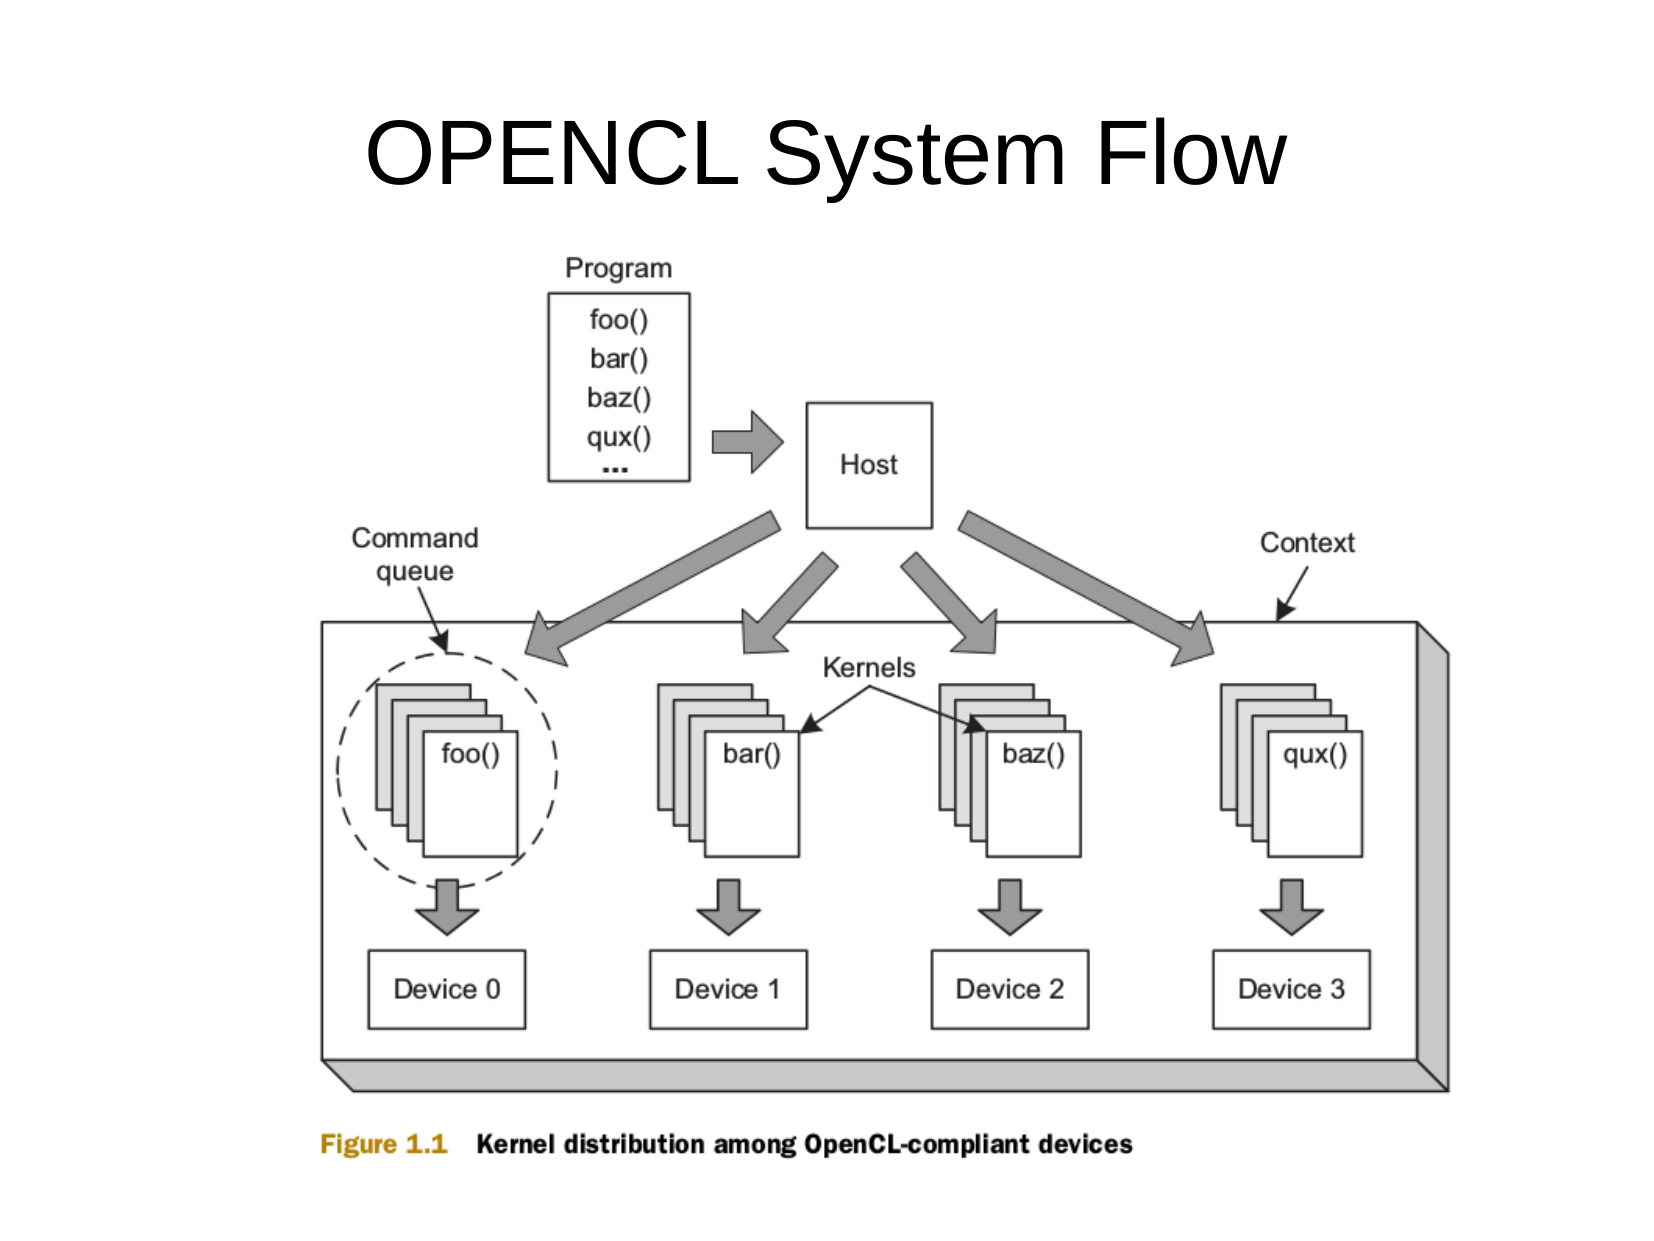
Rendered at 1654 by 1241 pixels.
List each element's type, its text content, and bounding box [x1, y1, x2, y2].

picture [236, 229, 1489, 1176]
title OPENCL System Flow [82, 49, 1571, 257]
